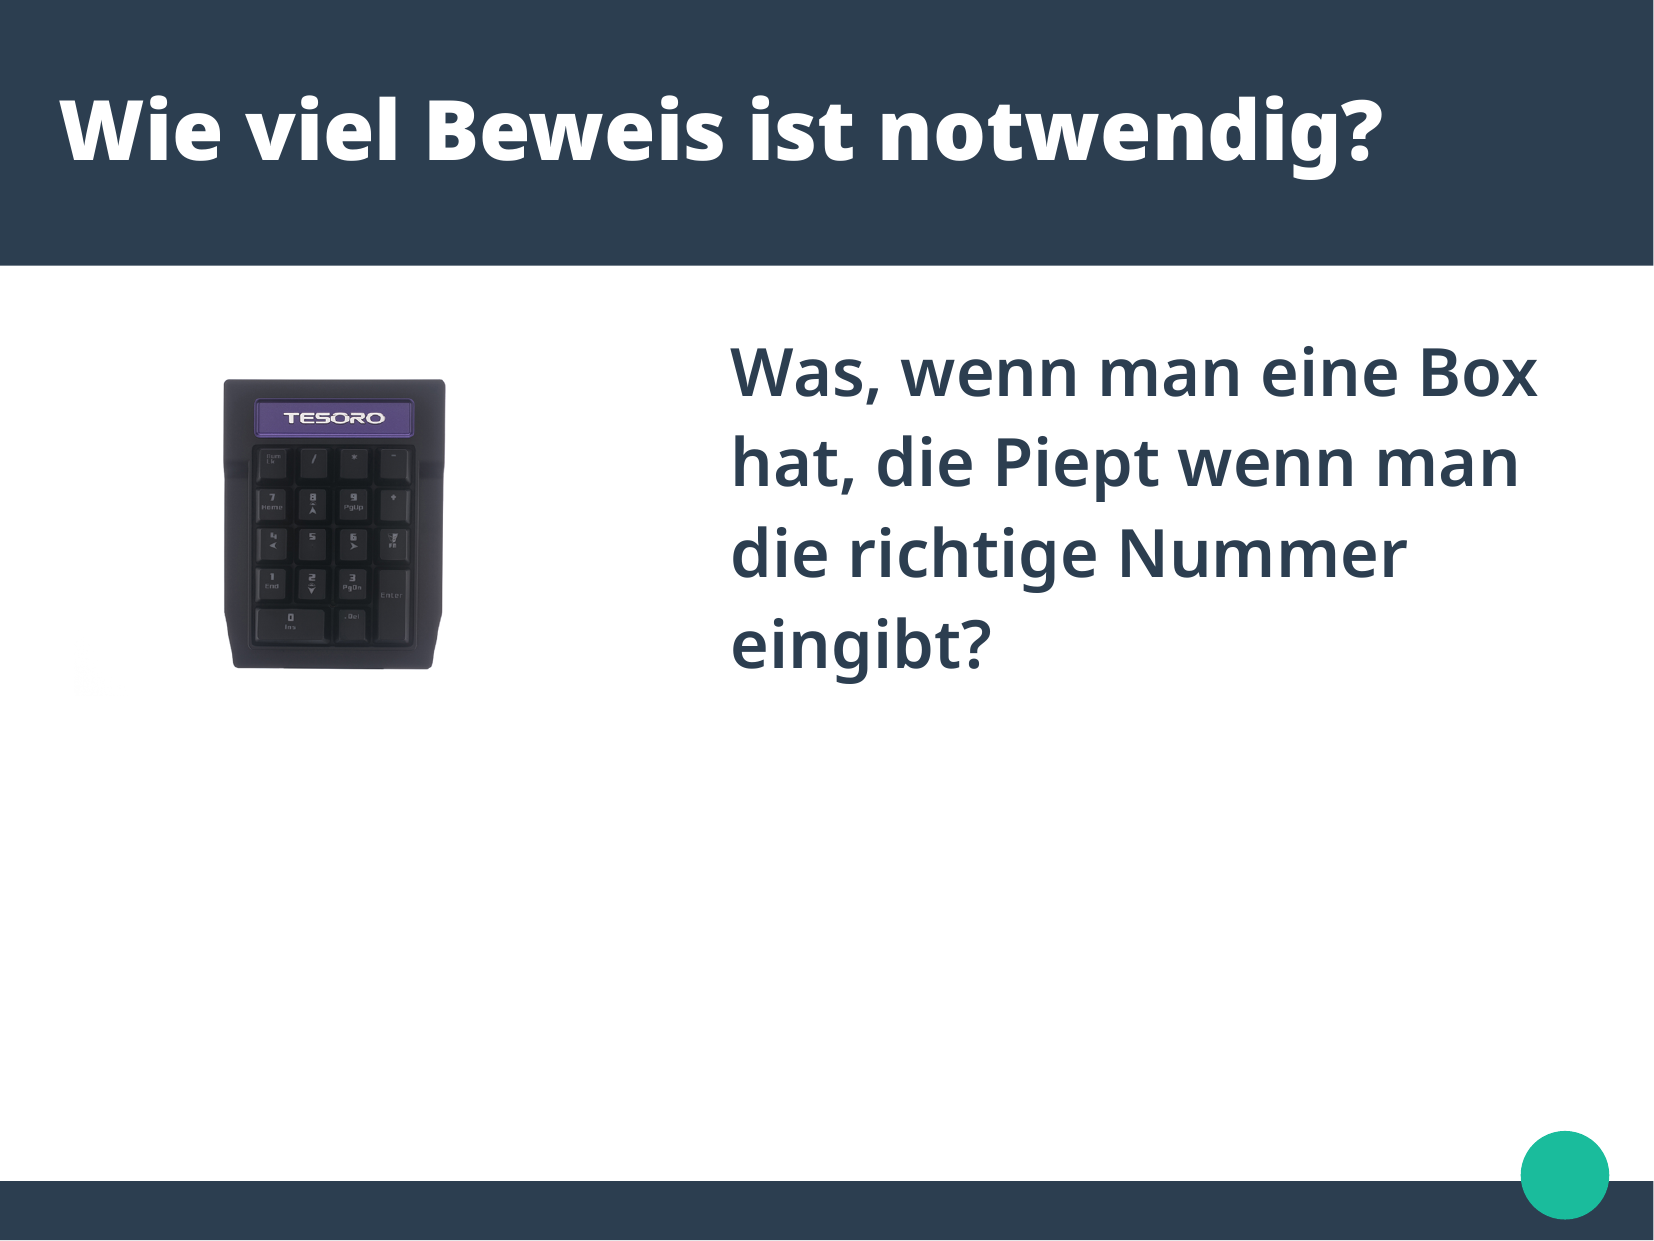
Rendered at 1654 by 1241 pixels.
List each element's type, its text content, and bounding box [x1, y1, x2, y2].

list Was, wenn man eine Box hat, die Piept wenn man die richtige Nummer eingibt? [660, 324, 1596, 720]
picture [74, 324, 601, 720]
title Wie viel Beweis ist notwendig? [59, 49, 1595, 207]
